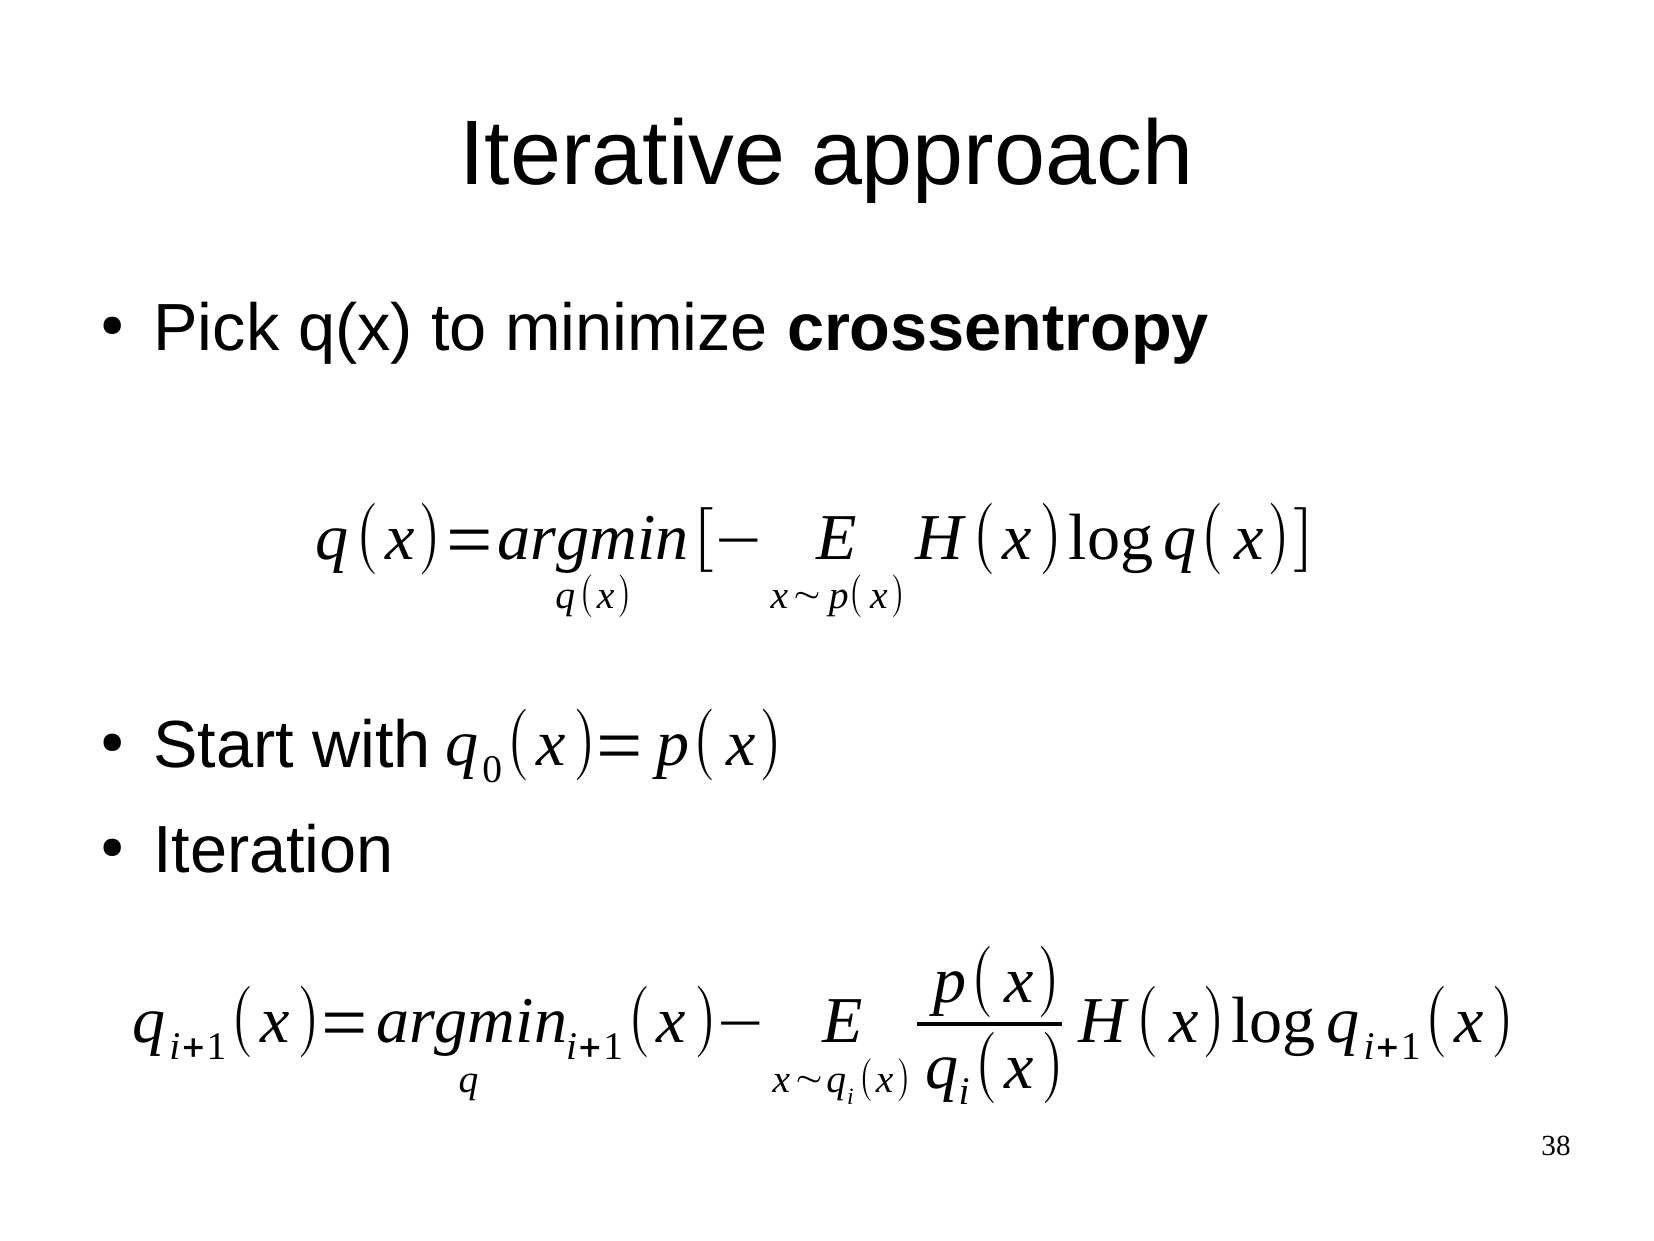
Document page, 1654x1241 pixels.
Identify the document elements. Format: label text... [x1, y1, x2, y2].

title Iterative approach [82, 49, 1571, 257]
chart [115, 940, 1529, 1114]
chart [428, 704, 798, 790]
list Pick q(x) to minimize crossentropy Start with Iteration [82, 290, 1571, 1010]
chart [298, 497, 1328, 620]
